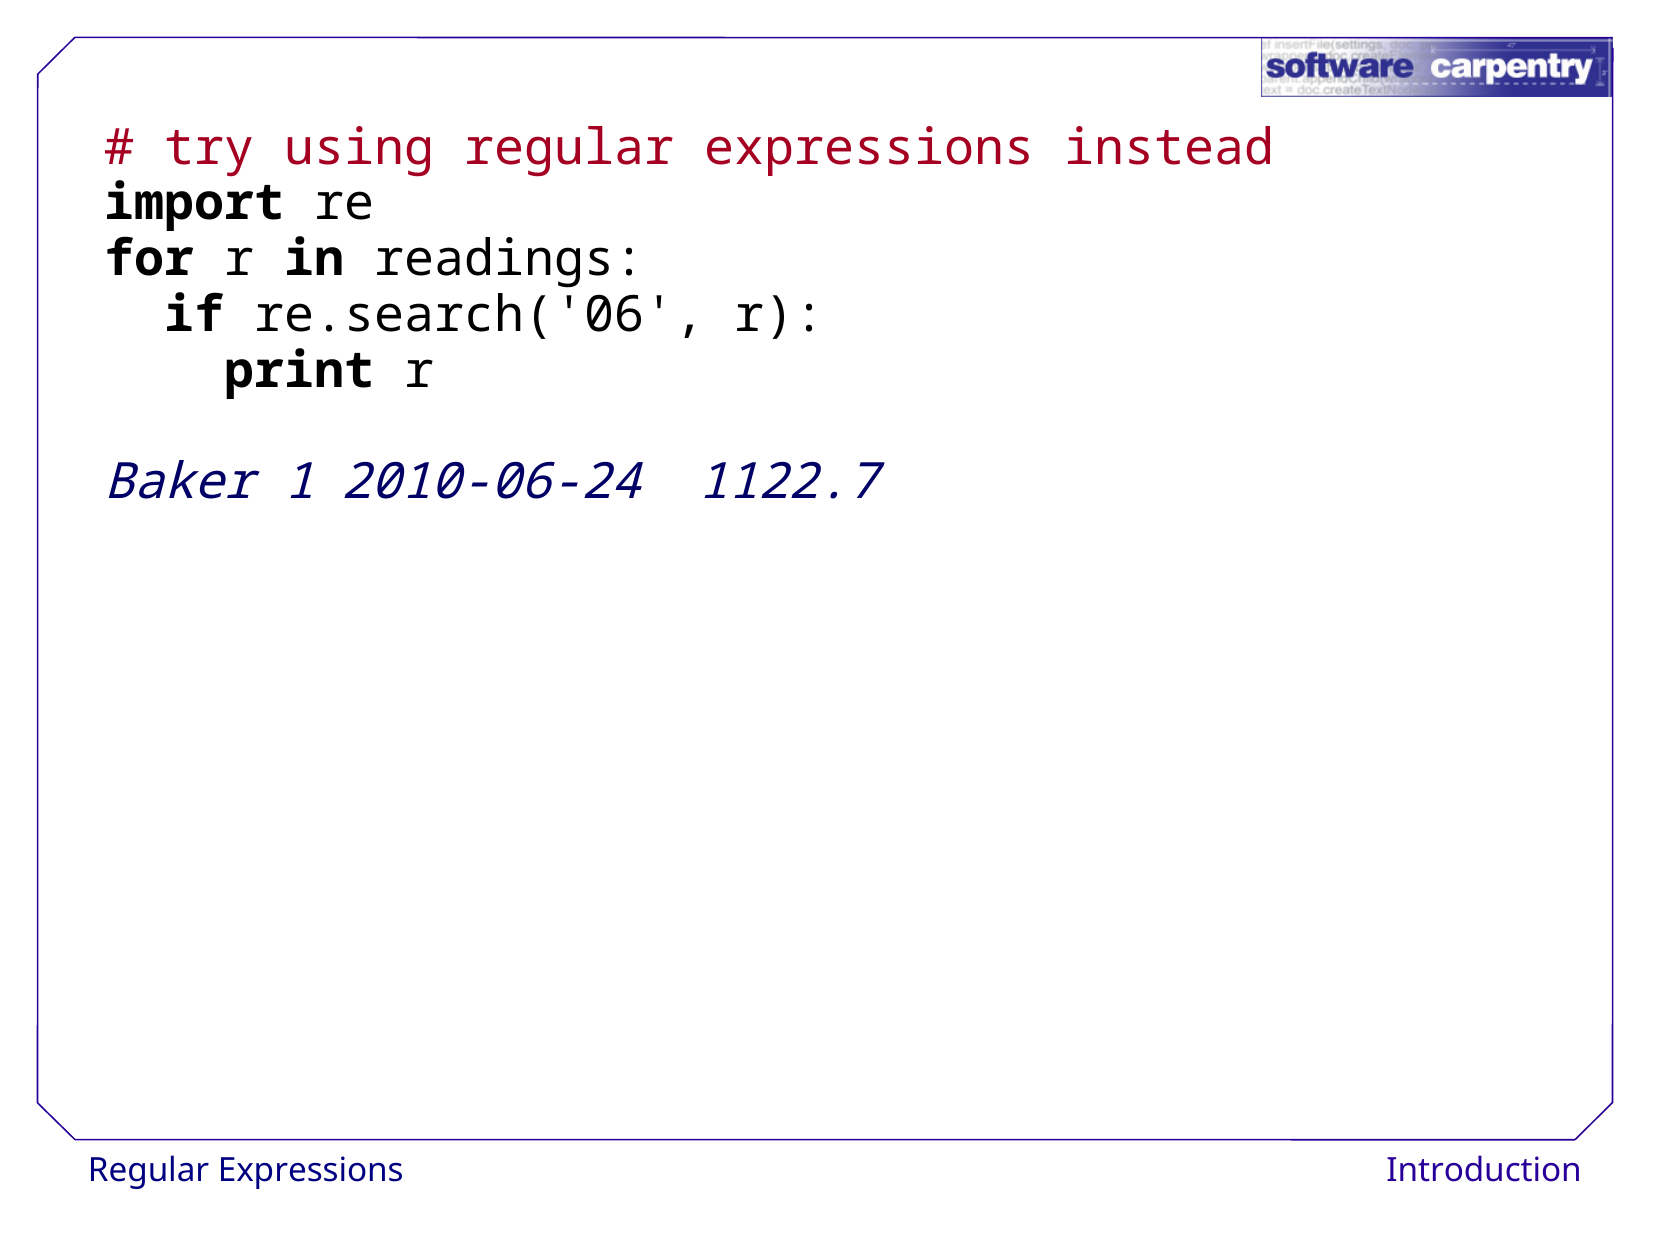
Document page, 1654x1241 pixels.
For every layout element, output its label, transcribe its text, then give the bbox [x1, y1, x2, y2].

text_box # try using regular expressions instead import re for r in readings: if re.search('06', r): print r Baker 1 2010-06-24 1122.7 [89, 112, 1512, 999]
picture [1261, 39, 1613, 97]
